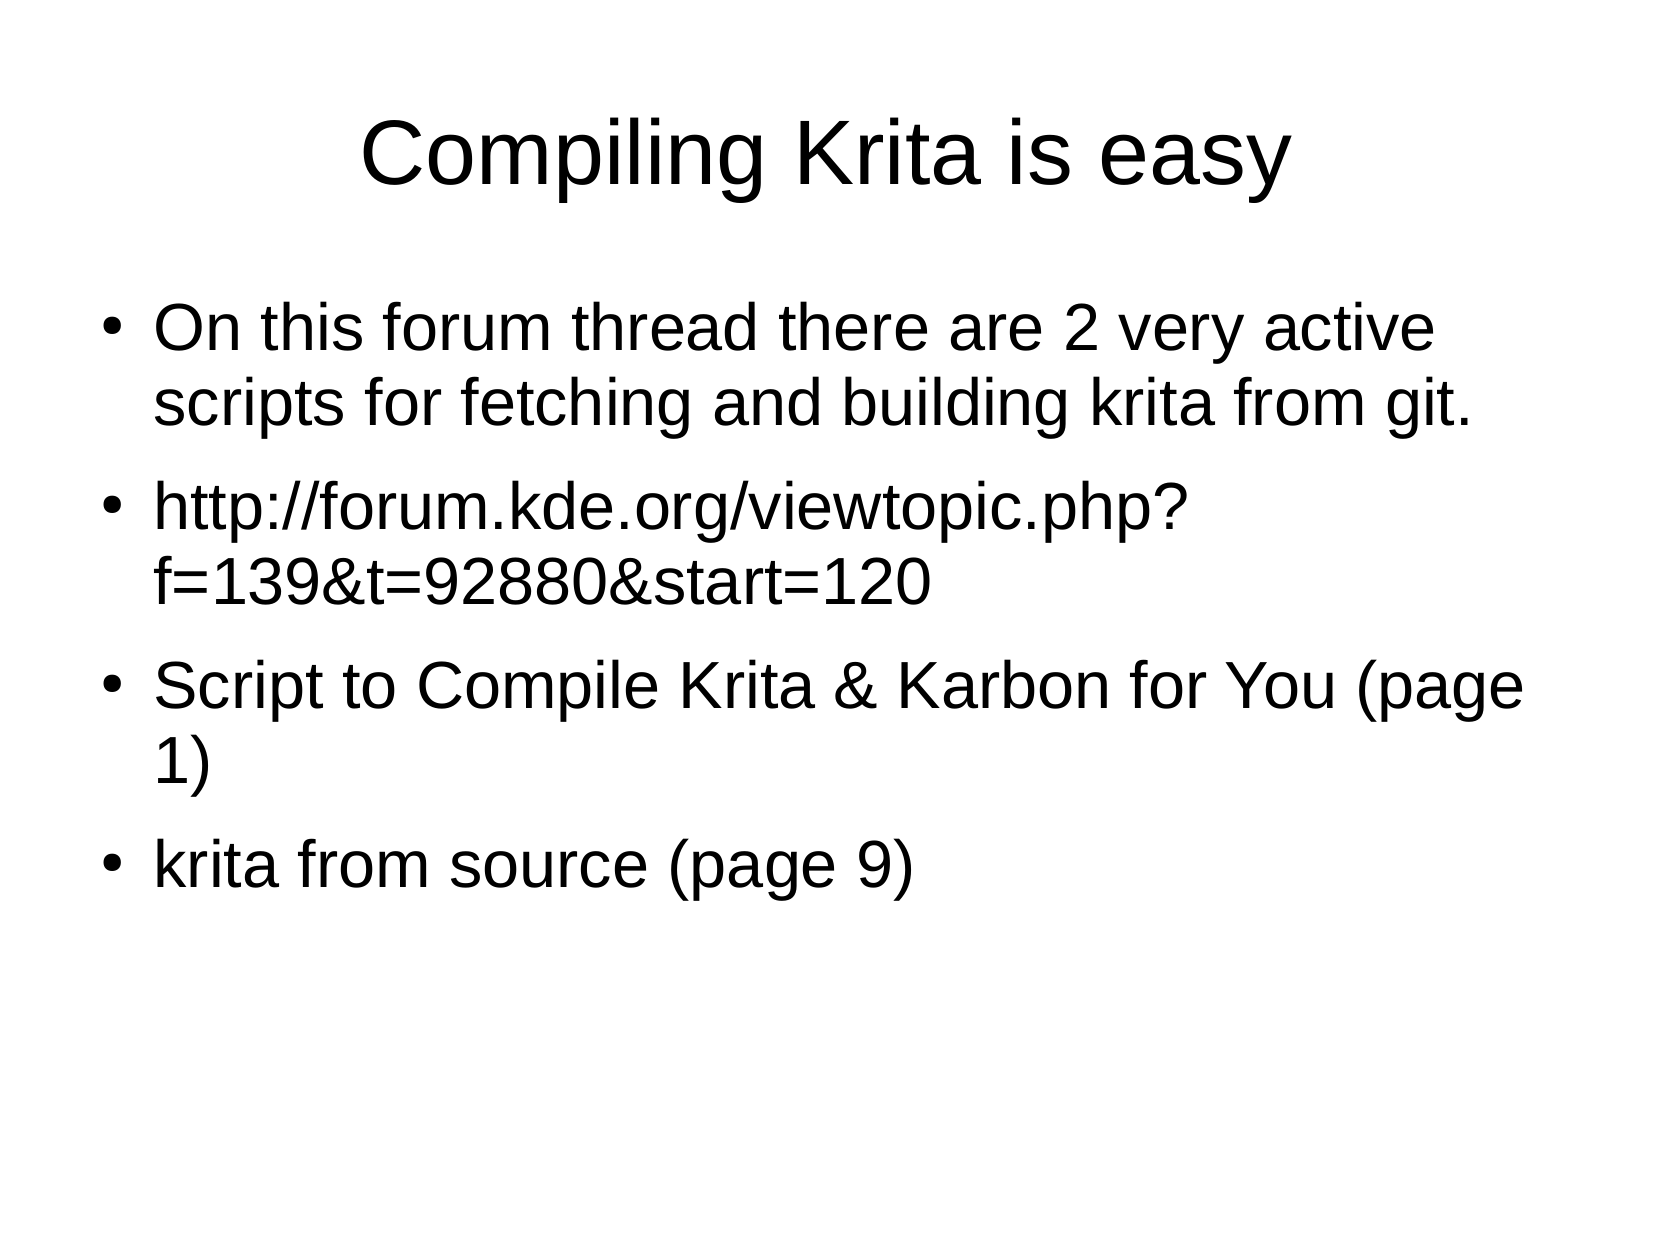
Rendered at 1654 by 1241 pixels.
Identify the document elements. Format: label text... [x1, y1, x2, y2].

title Compiling Krita is easy [82, 49, 1571, 257]
list On this forum thread there are 2 very active scripts for fetching and building krita from git. http://forum.kde.org/viewtopic.php?f=139&t=92880&start=120 Script to Compile Krita & Karbon for You (page 1) krita from source (page 9) [82, 290, 1571, 1109]
